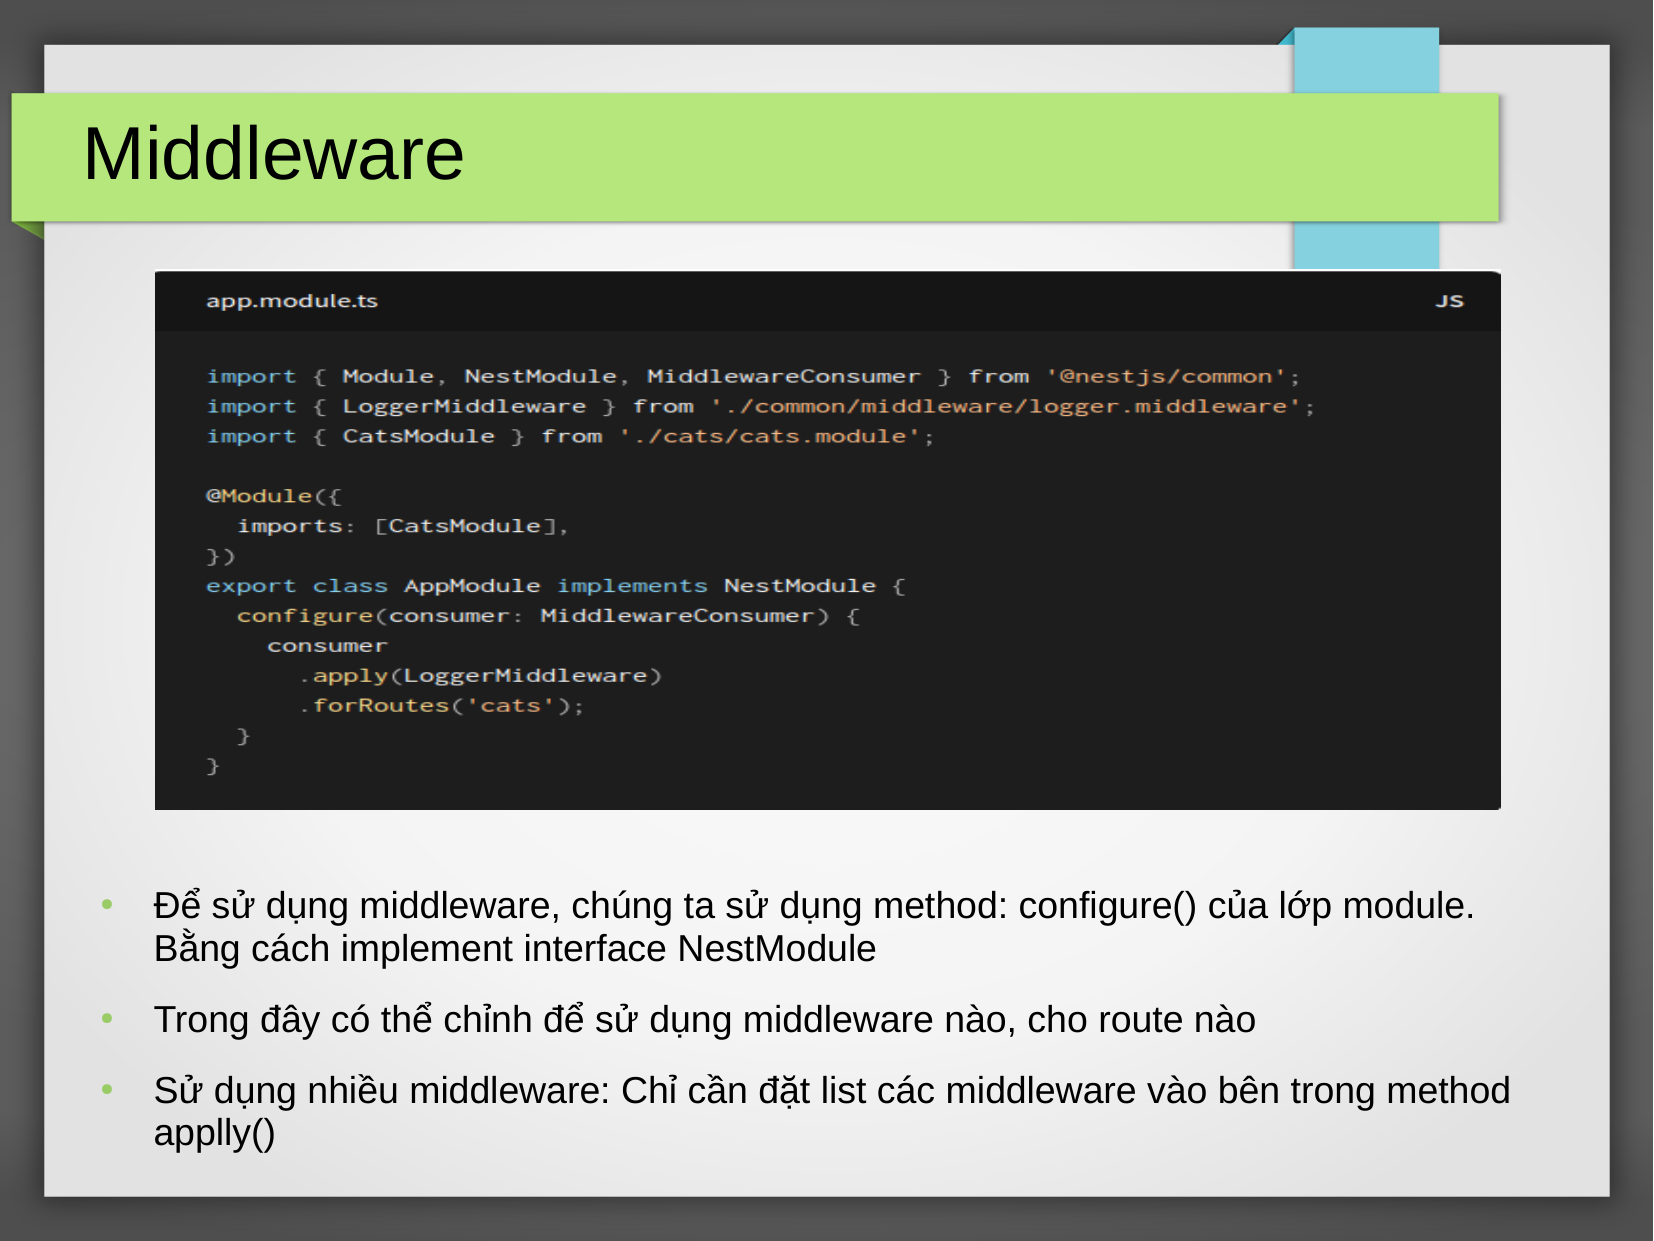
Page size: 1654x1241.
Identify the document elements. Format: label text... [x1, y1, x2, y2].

list Để sử dụng middleware, chúng ta sử dụng method: configure() của lớp module. Bằng cách implement interface NestModule Trong đây có thể chỉnh để sử dụng middleware nào, cho route nào Sử dụng nhiều middleware: Chỉ cần đặt list các middleware vào bên trong method applly() [82, 885, 1571, 1171]
title Middleware [82, 94, 1264, 213]
picture [0, 0, 1653, 1241]
